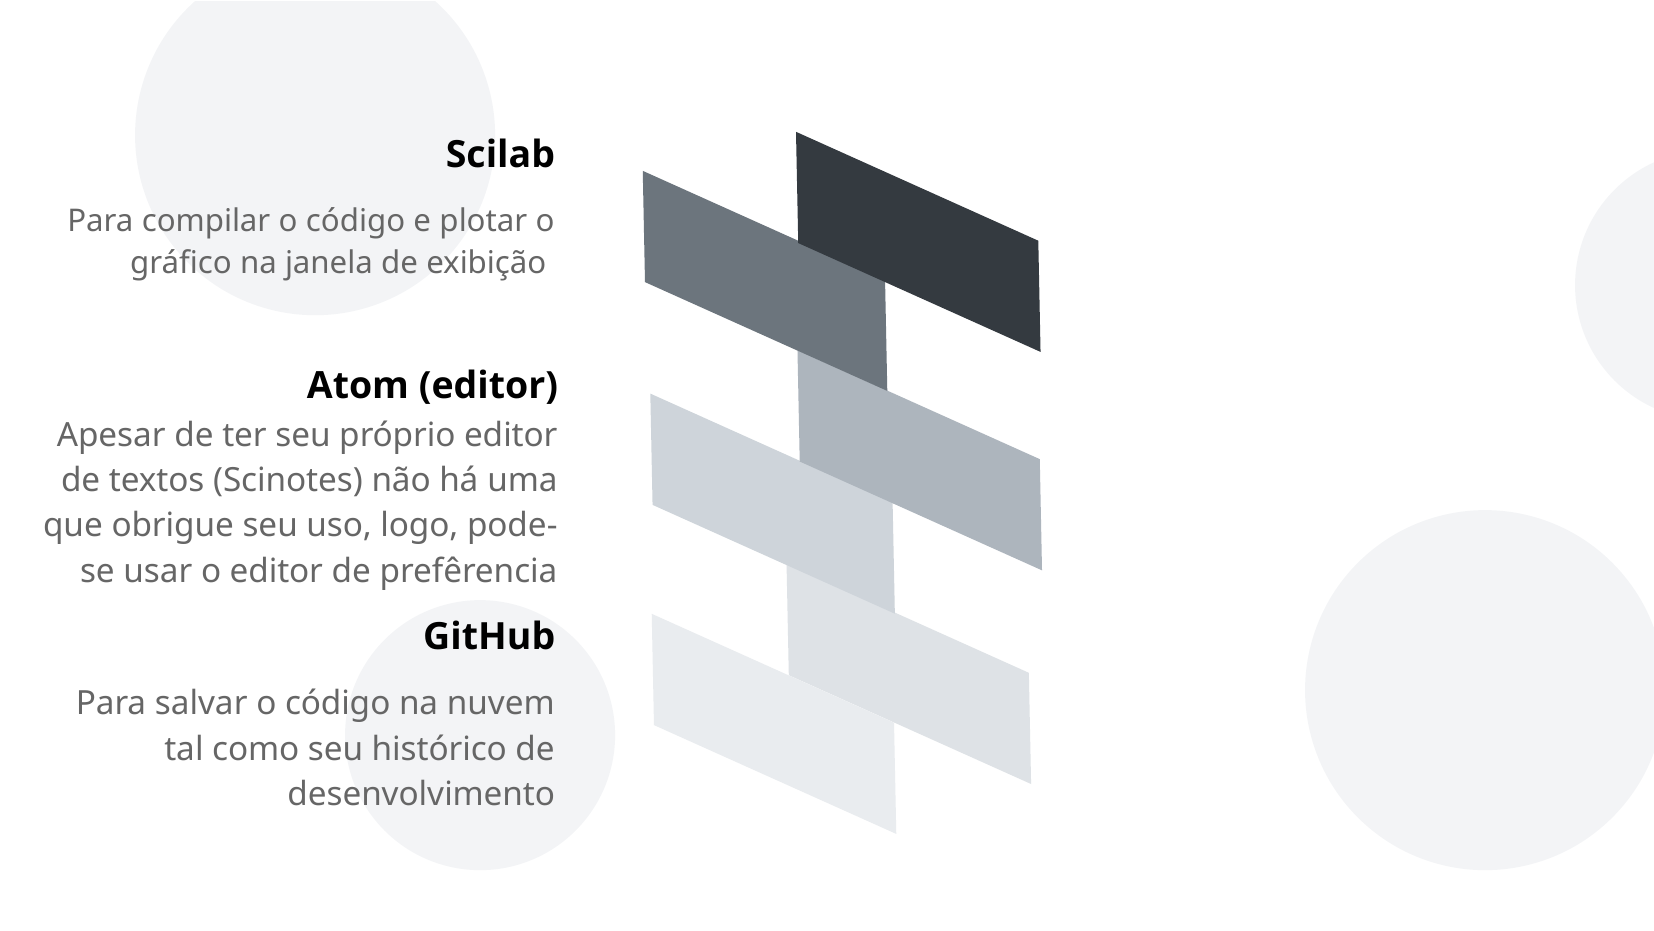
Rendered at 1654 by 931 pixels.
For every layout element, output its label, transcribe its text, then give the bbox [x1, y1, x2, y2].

text_box Para salvar o código na nuvem tal como seu histórico de desenvolvimento [15, 672, 571, 823]
text_box Apesar de ter seu próprio editor de textos (Scinotes) não há uma que obrigue seu uso, logo, pode-se usar o editor de prefêrencia [18, 403, 574, 600]
text_box Atom (editor) [243, 351, 574, 417]
text_box GitHub [240, 602, 571, 668]
text_box Para compilar o código e plotar o gráfico na janela de exibição [15, 190, 571, 313]
text_box Scilab [240, 120, 571, 186]
